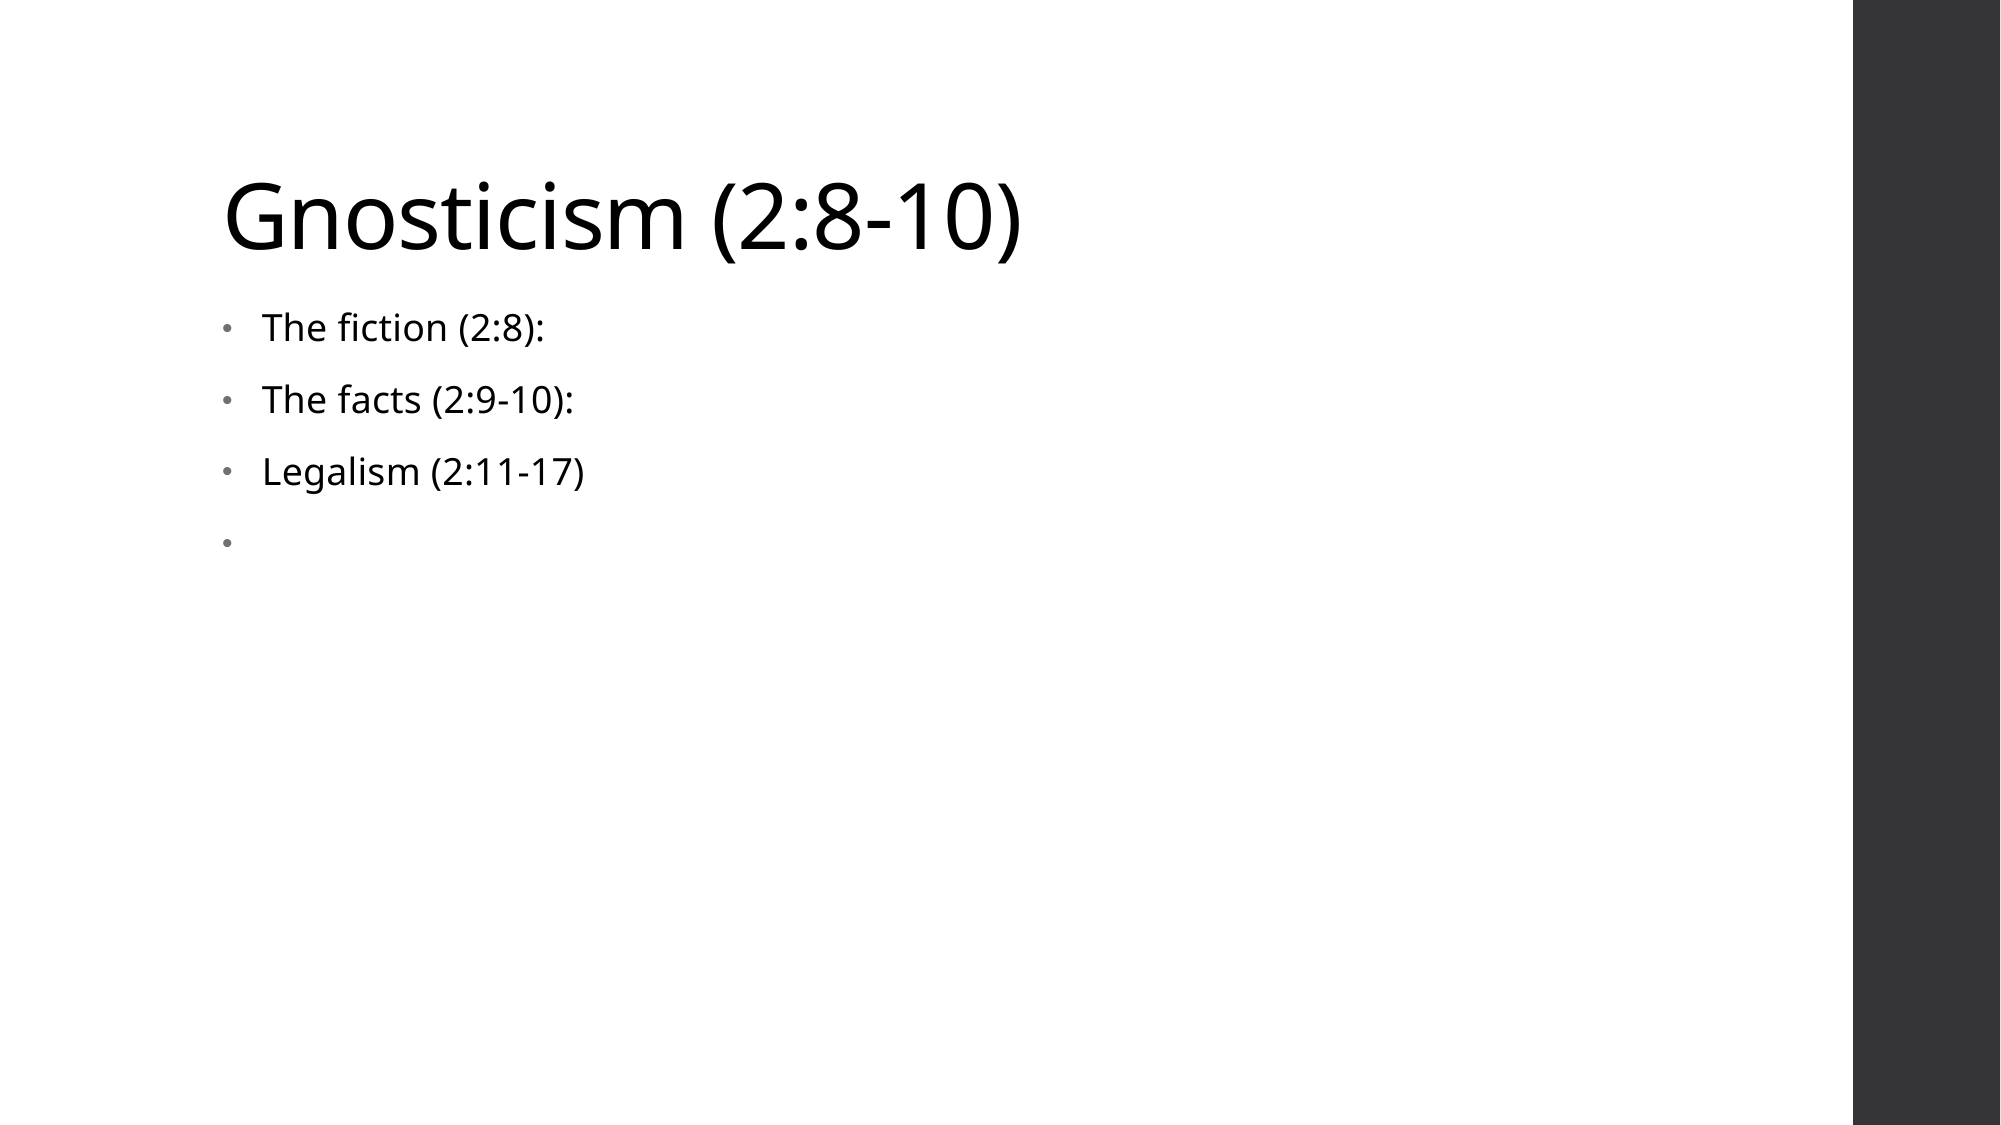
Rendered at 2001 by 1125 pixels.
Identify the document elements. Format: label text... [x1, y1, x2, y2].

title Gnosticism (2:8-10) [206, 60, 1797, 278]
list The fiction (2:8): The facts (2:9-10): Legalism (2:11-17) [206, 299, 1617, 1014]
